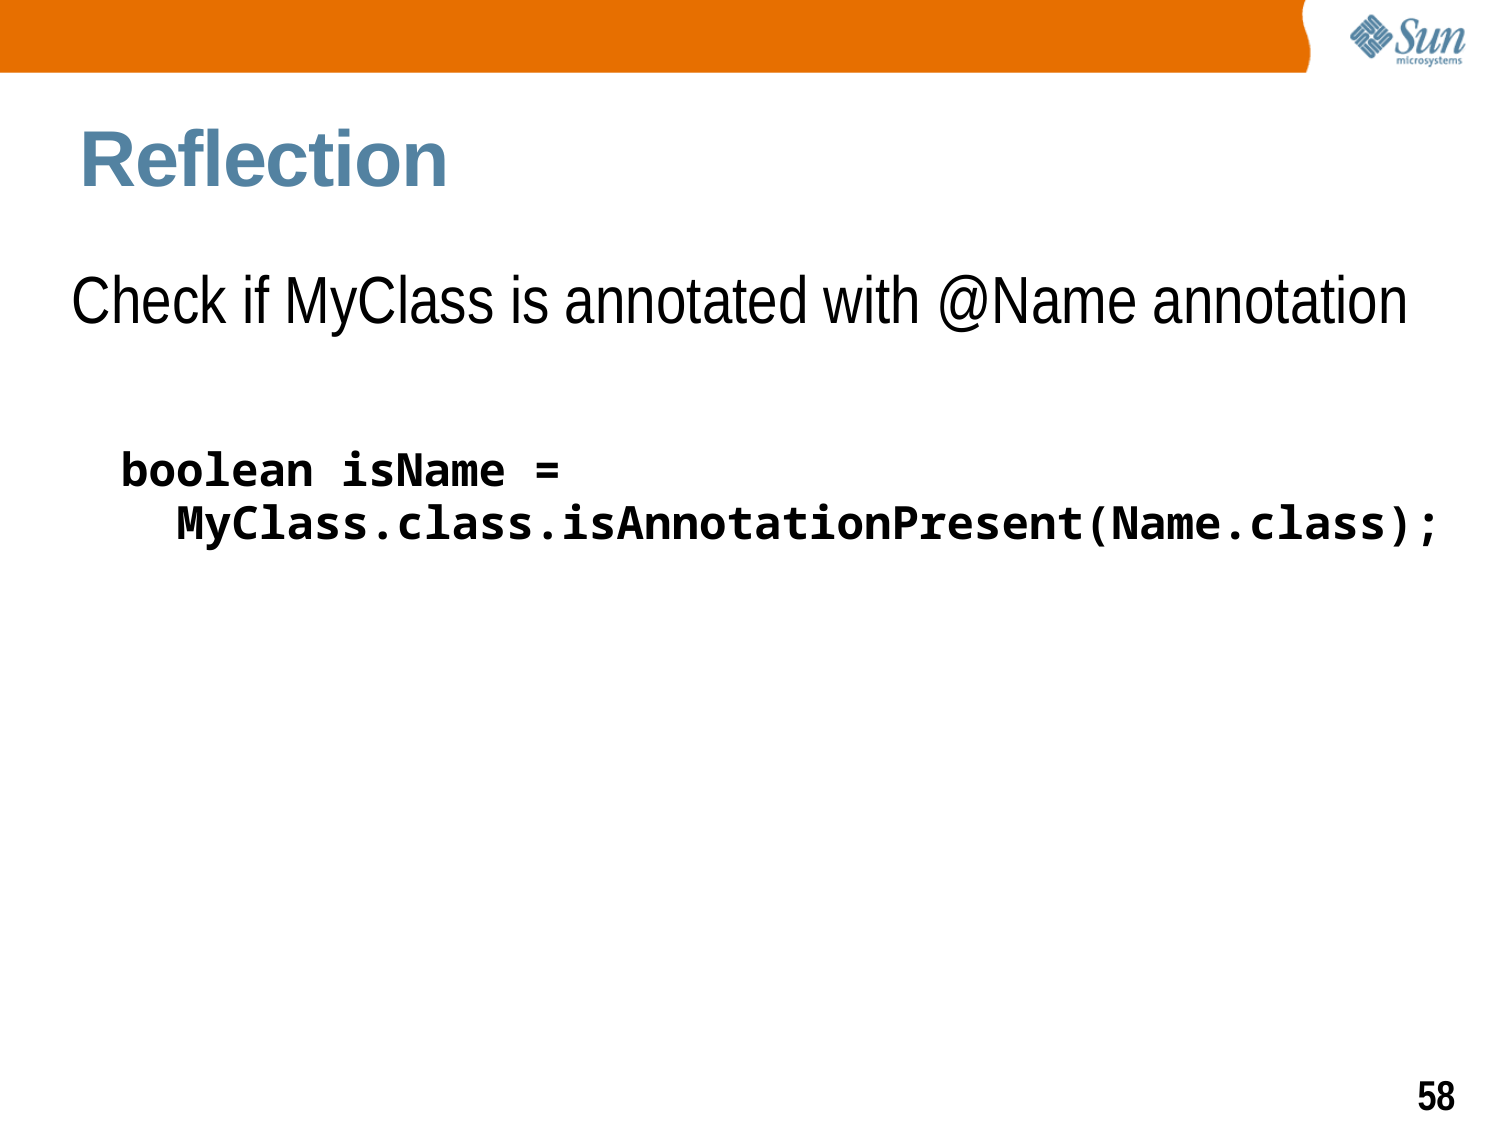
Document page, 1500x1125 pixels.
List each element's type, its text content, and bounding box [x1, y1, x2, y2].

list Check if MyClass is annotated with @Name annotation boolean isName = MyClass.class.isAnnotationPresent(Name.class); [52, 271, 1450, 1125]
picture [0, 0, 1500, 75]
title Reflection [79, 122, 1442, 264]
